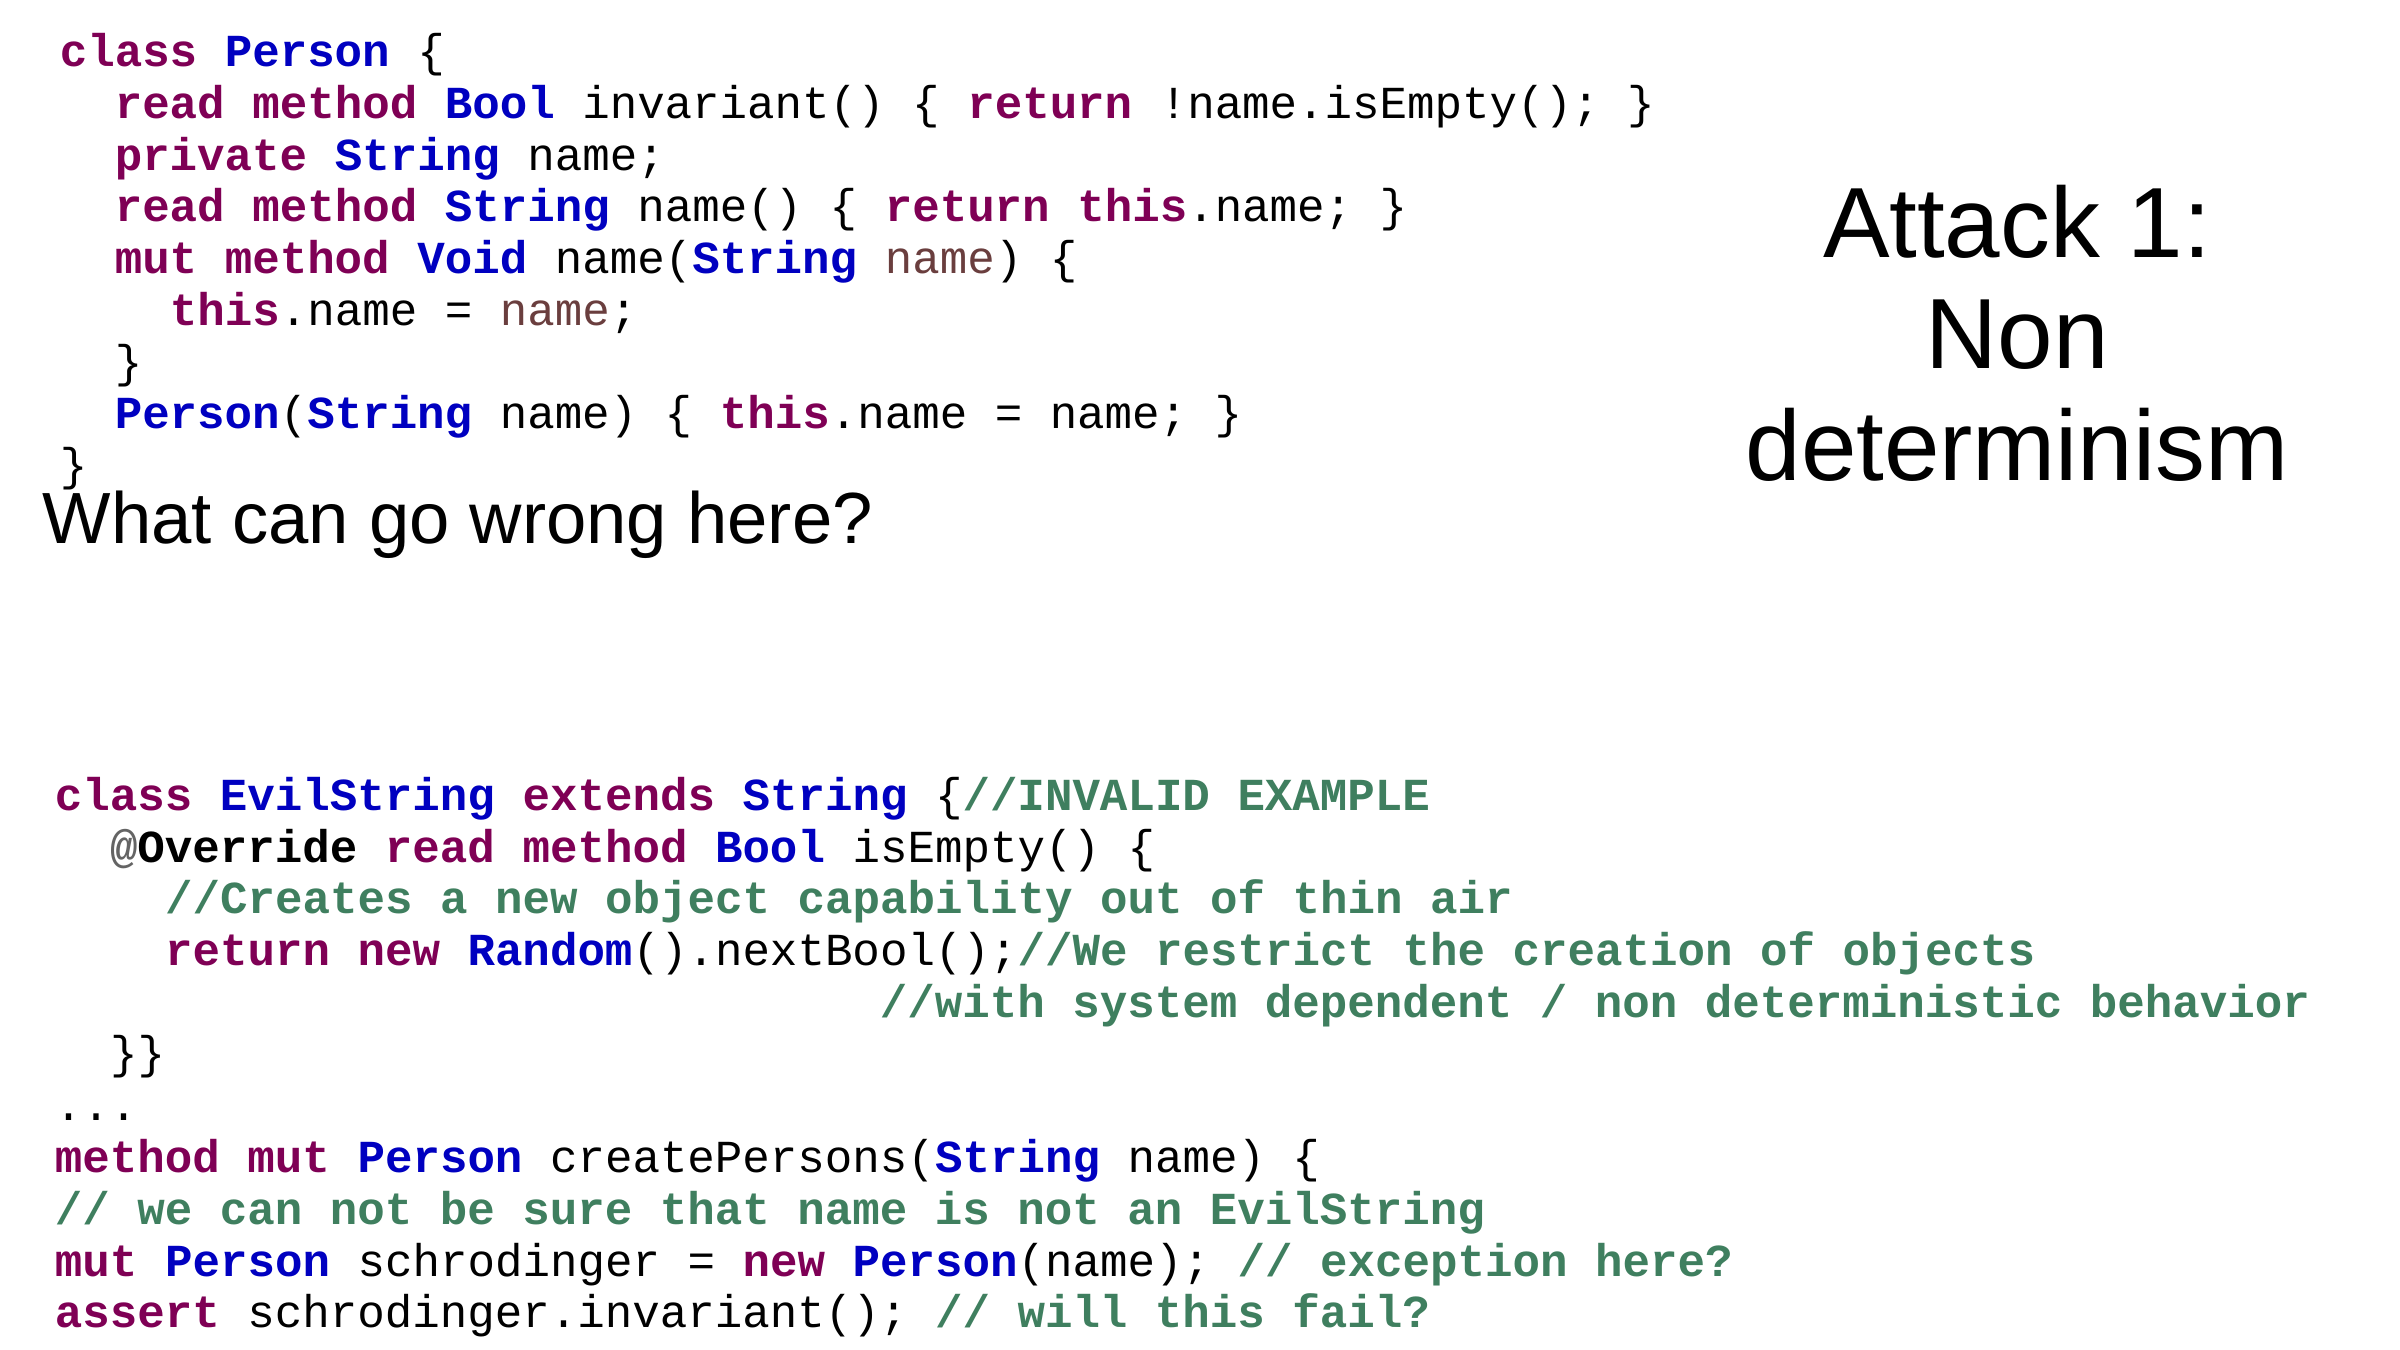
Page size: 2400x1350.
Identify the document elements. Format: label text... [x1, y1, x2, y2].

title Attack 1: Non determinism [2026, 167, 2378, 502]
list What can go wrong here? [42, 477, 2328, 657]
text_box class Person { read method Bool invariant() { return !name.isEmpty(); } private String name; read method String name() { return this.name; } mut method Void name(String name) { this.name = name; } Person(String name) { this.name = name; } } [45, 21, 2026, 477]
text_box class EvilString extends String {//INVALID EXAMPLE @Override read method Bool isEmpty() { //Creates a new object capability out of thin air return new Random().nextBool();//We restrict the creation of objects //with system dependent / non deterministic behavior }} ... method mut Person createPersons(String name) { // we can not be sure that name is not an EvilString mut Person schrodinger = new Person(name); // exception here? assert schrodinger.invariant(); // will this fail? [40, 764, 2341, 1350]
